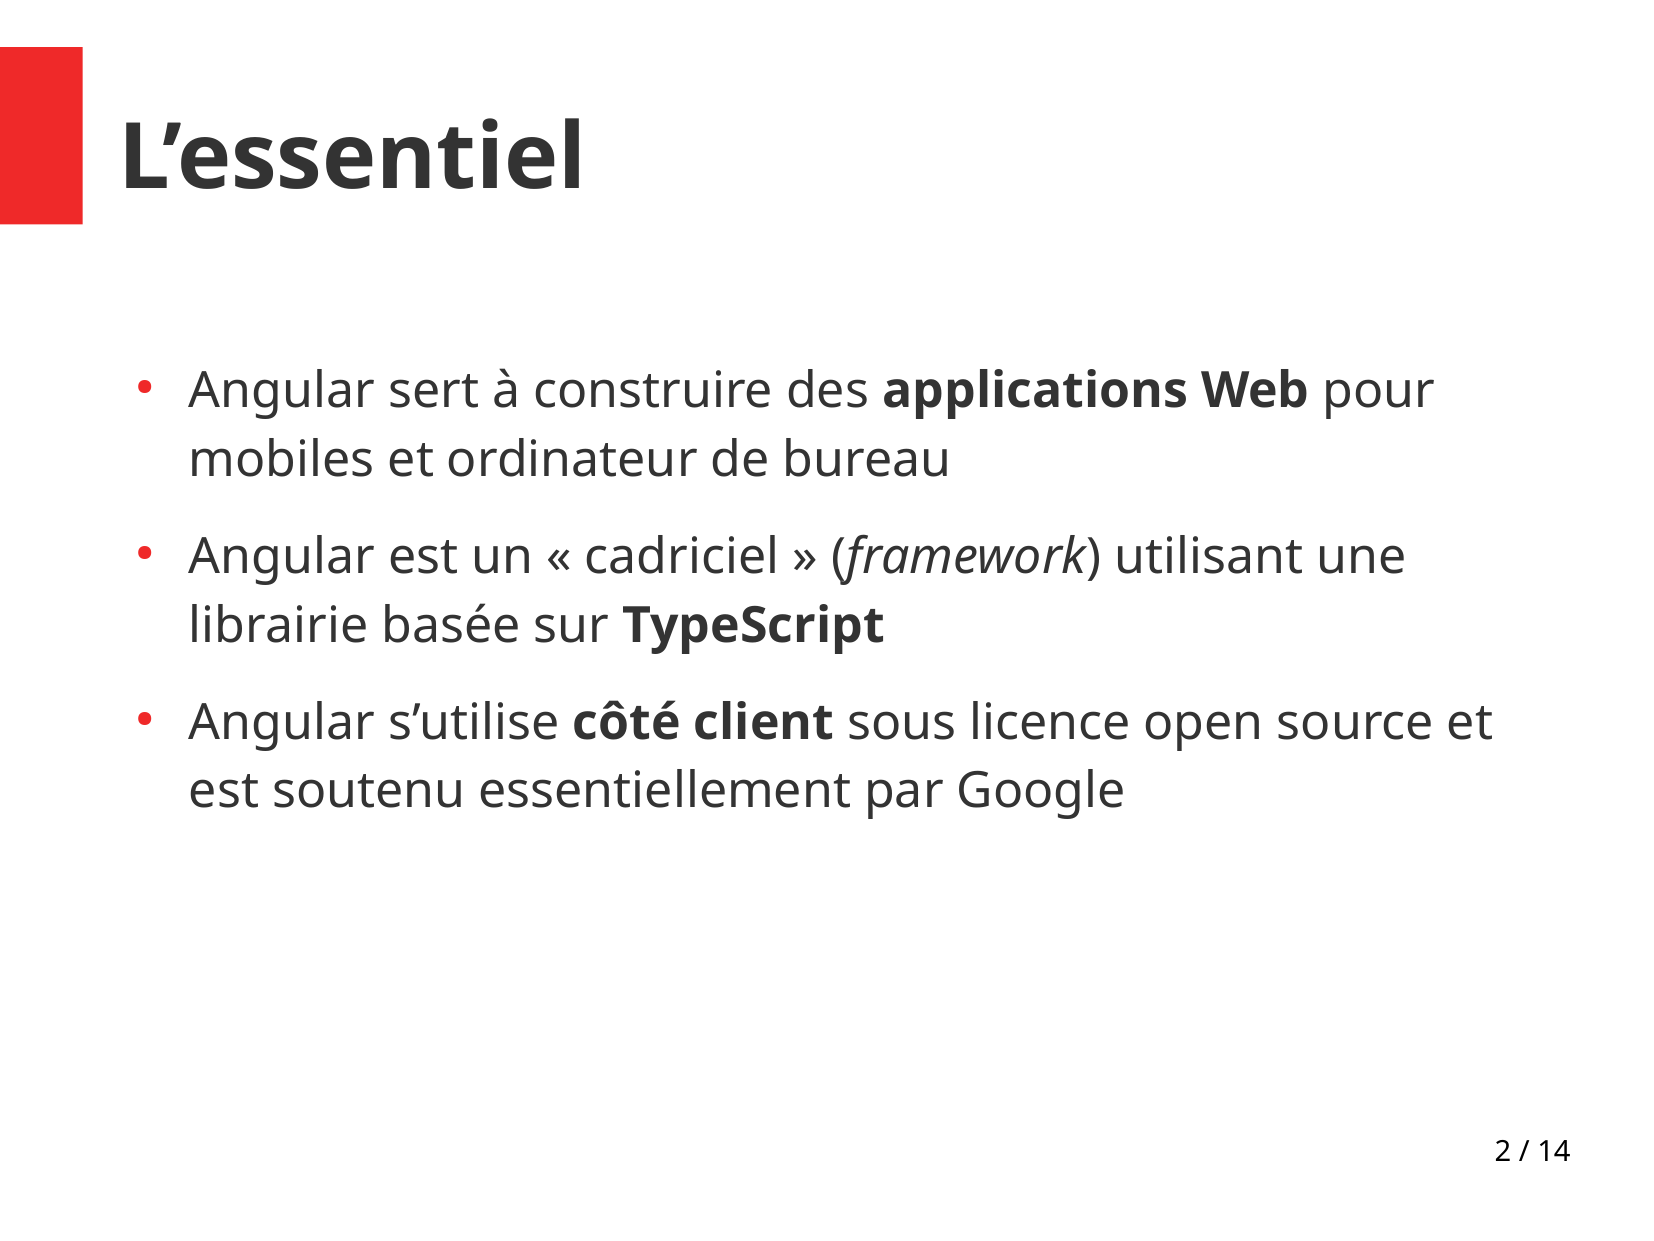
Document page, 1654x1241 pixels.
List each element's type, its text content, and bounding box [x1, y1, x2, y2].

list Angular sert à construire des applications Web pour mobiles et ordinateur de bureau Angular est un « cadriciel » (framework) utilisant une librairie basée sur TypeScript Angular s’utilise côté client sous licence open source et est soutenu essentiellement par Google [118, 354, 1536, 1074]
title L’essentiel [118, 49, 1571, 257]
